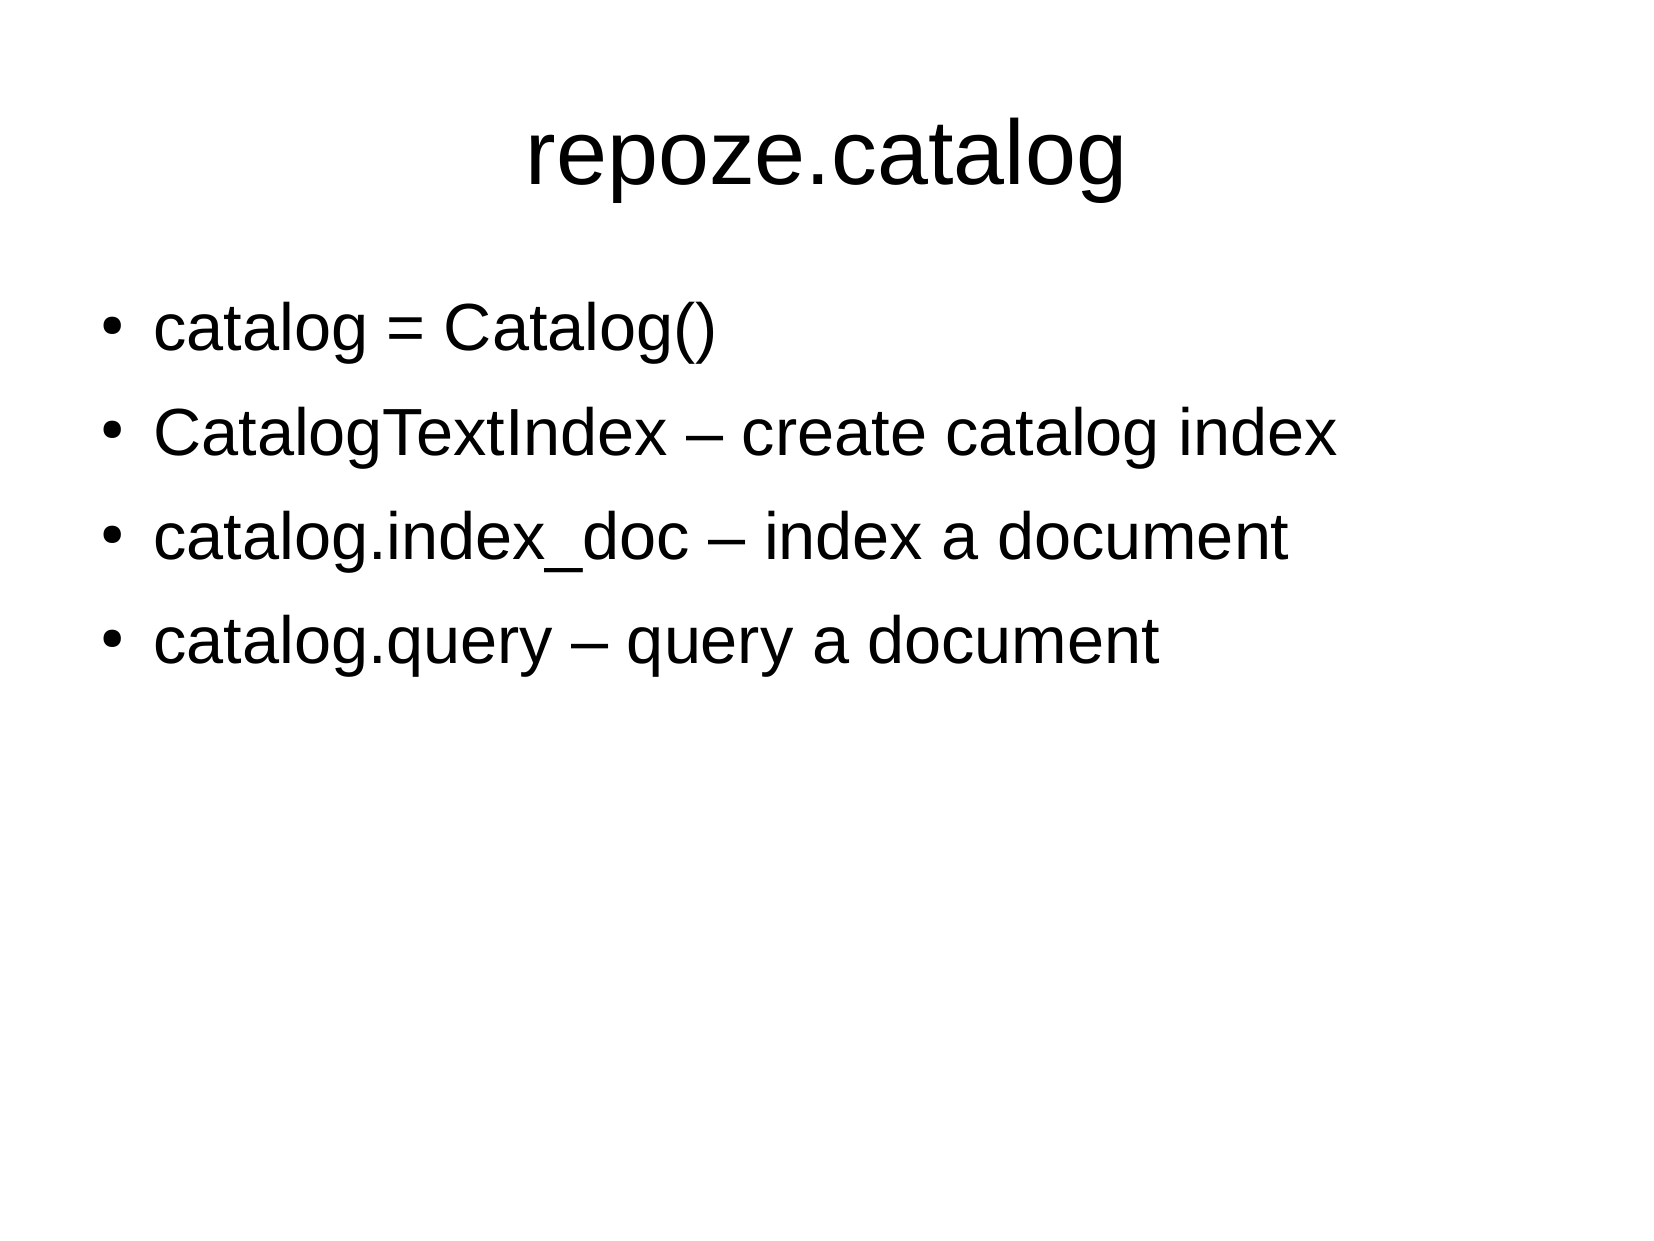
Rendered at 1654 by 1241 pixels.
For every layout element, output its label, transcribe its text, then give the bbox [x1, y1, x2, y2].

title repoze.catalog [82, 49, 1571, 257]
list catalog = Catalog() CatalogTextIndex – create catalog index catalog.index_doc – index a document catalog.query – query a document [82, 290, 1571, 1010]
